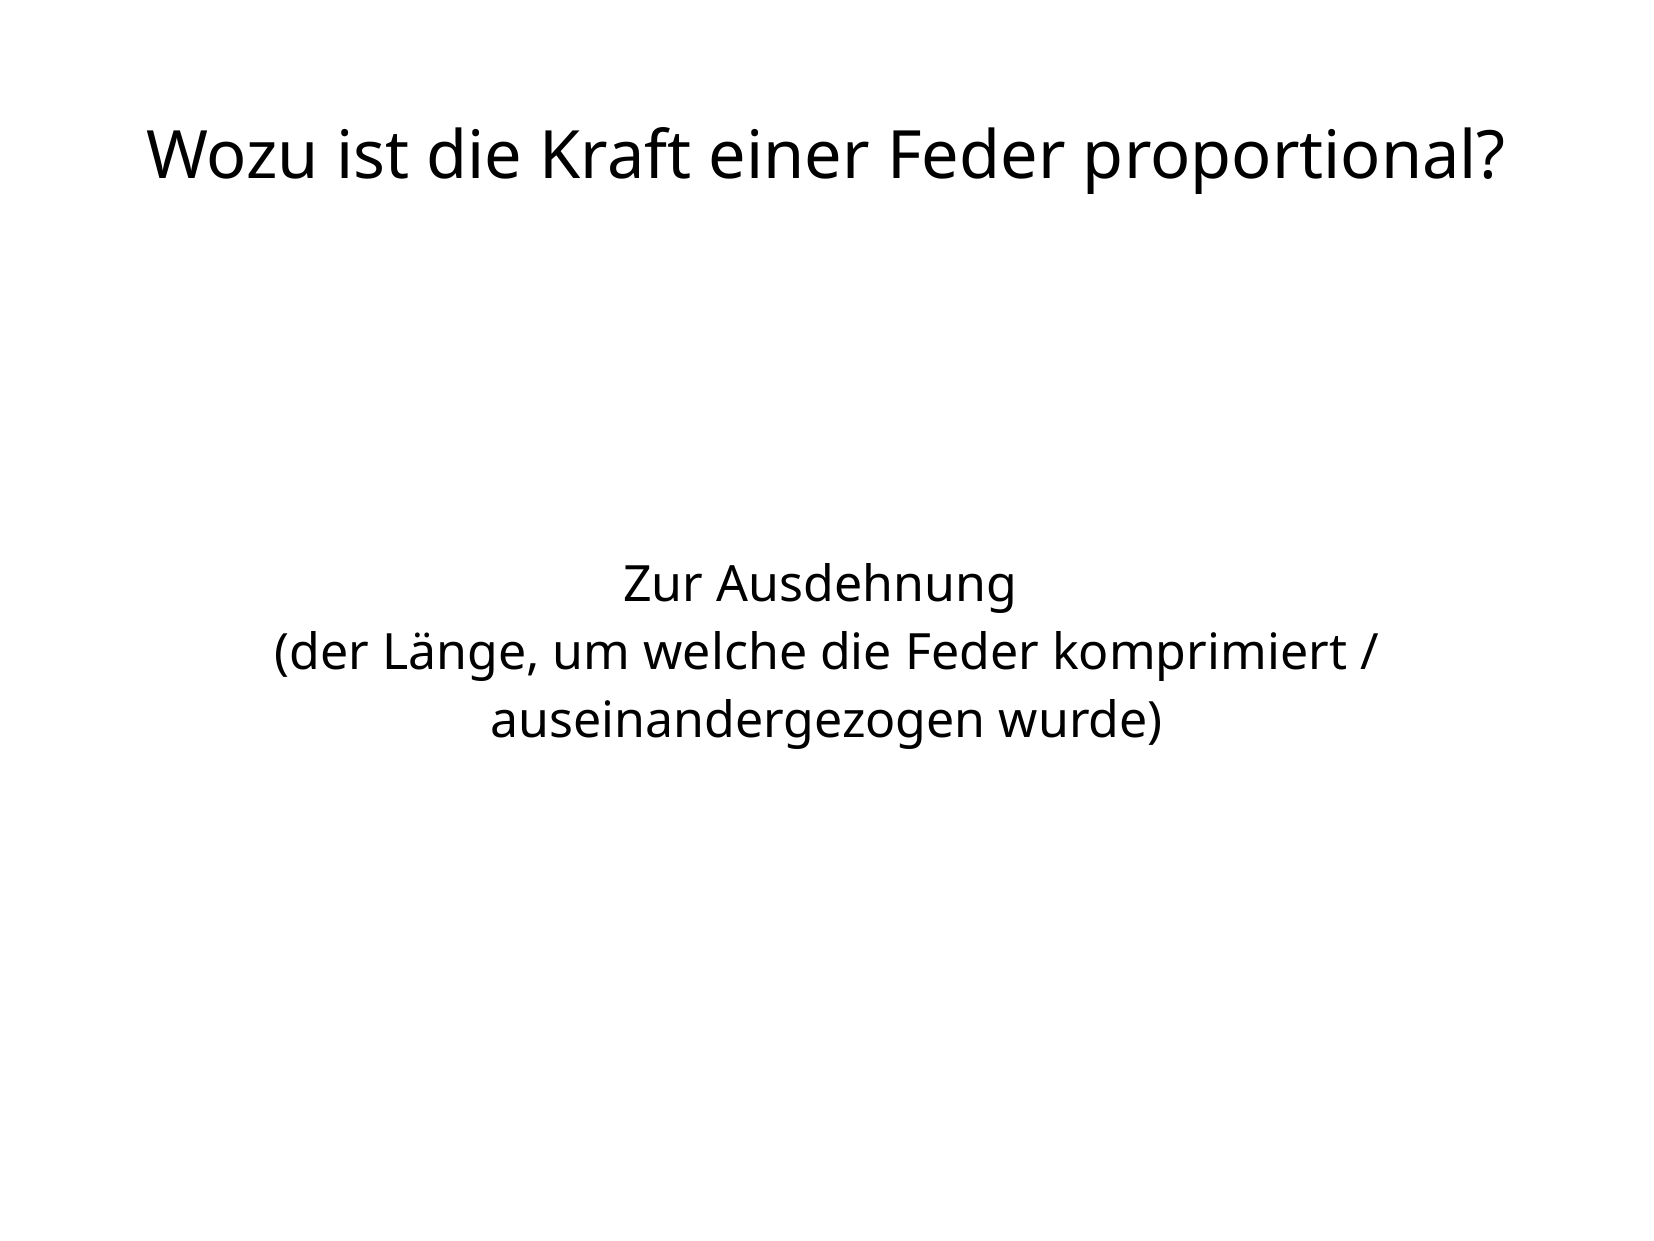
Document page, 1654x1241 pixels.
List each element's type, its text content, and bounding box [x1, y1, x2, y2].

title Wozu ist die Kraft einer Feder proportional? [82, 49, 1571, 257]
subtitle Zur Ausdehnung (der Länge, um welche die Feder komprimiert / auseinandergezogen wurde) [82, 290, 1571, 1010]
